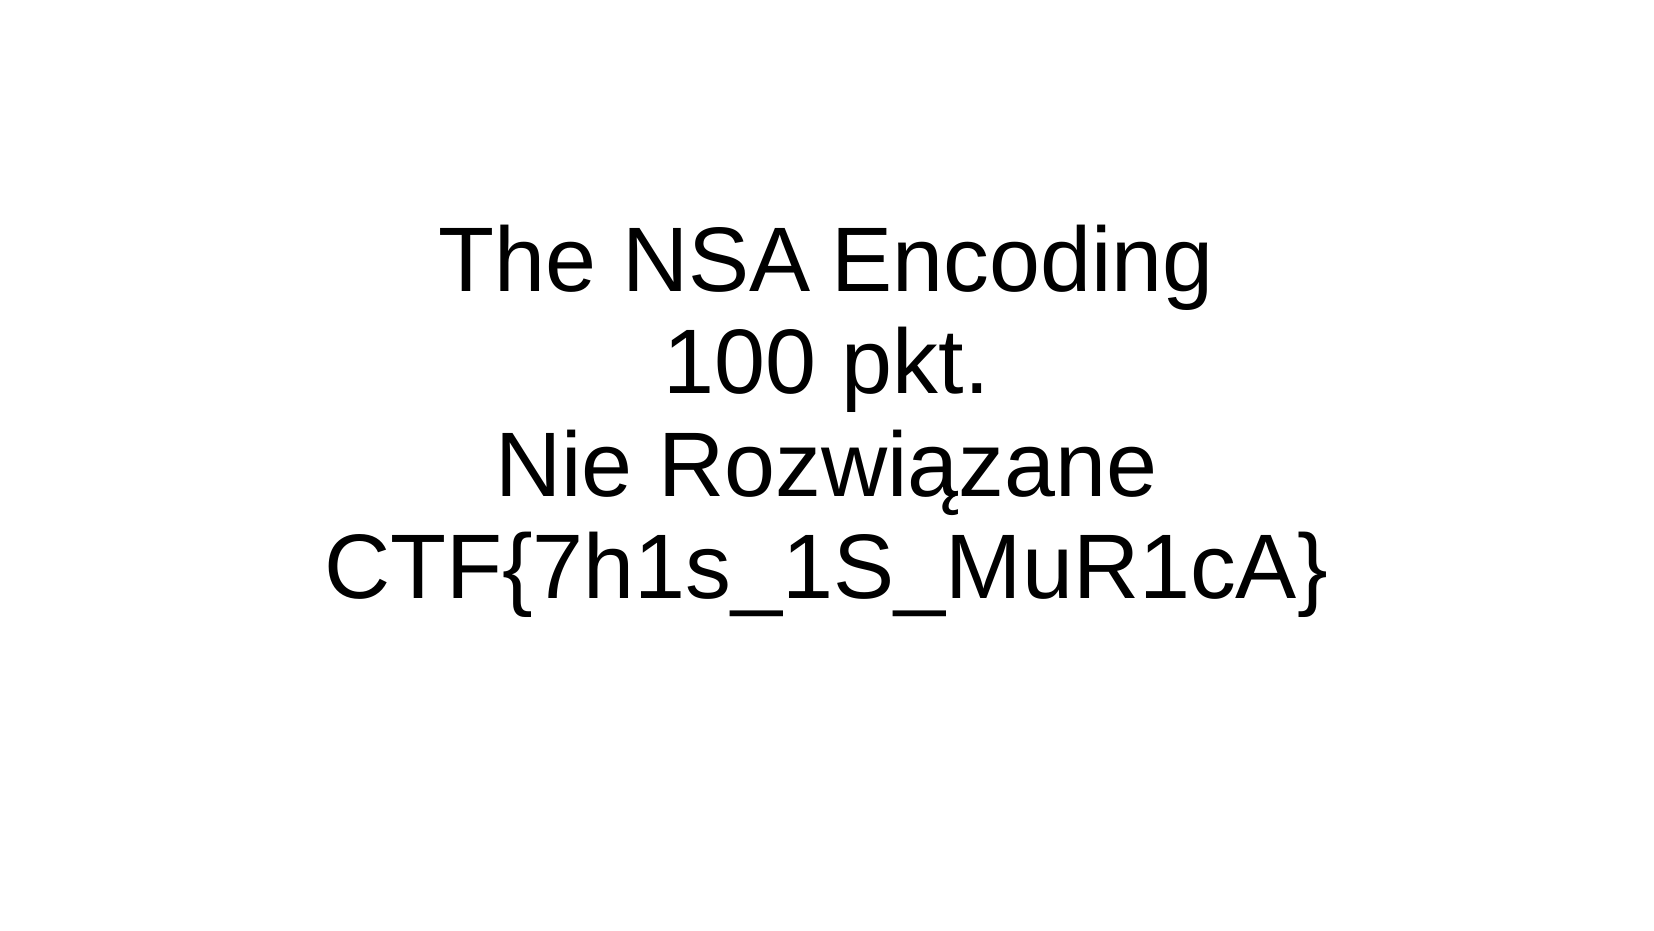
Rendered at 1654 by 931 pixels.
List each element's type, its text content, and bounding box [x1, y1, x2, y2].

subtitle The NSA Encoding 100 pkt. Nie Rozwiązane CTF{7h1s_1S_MuR1cA} [82, 95, 1571, 815]
